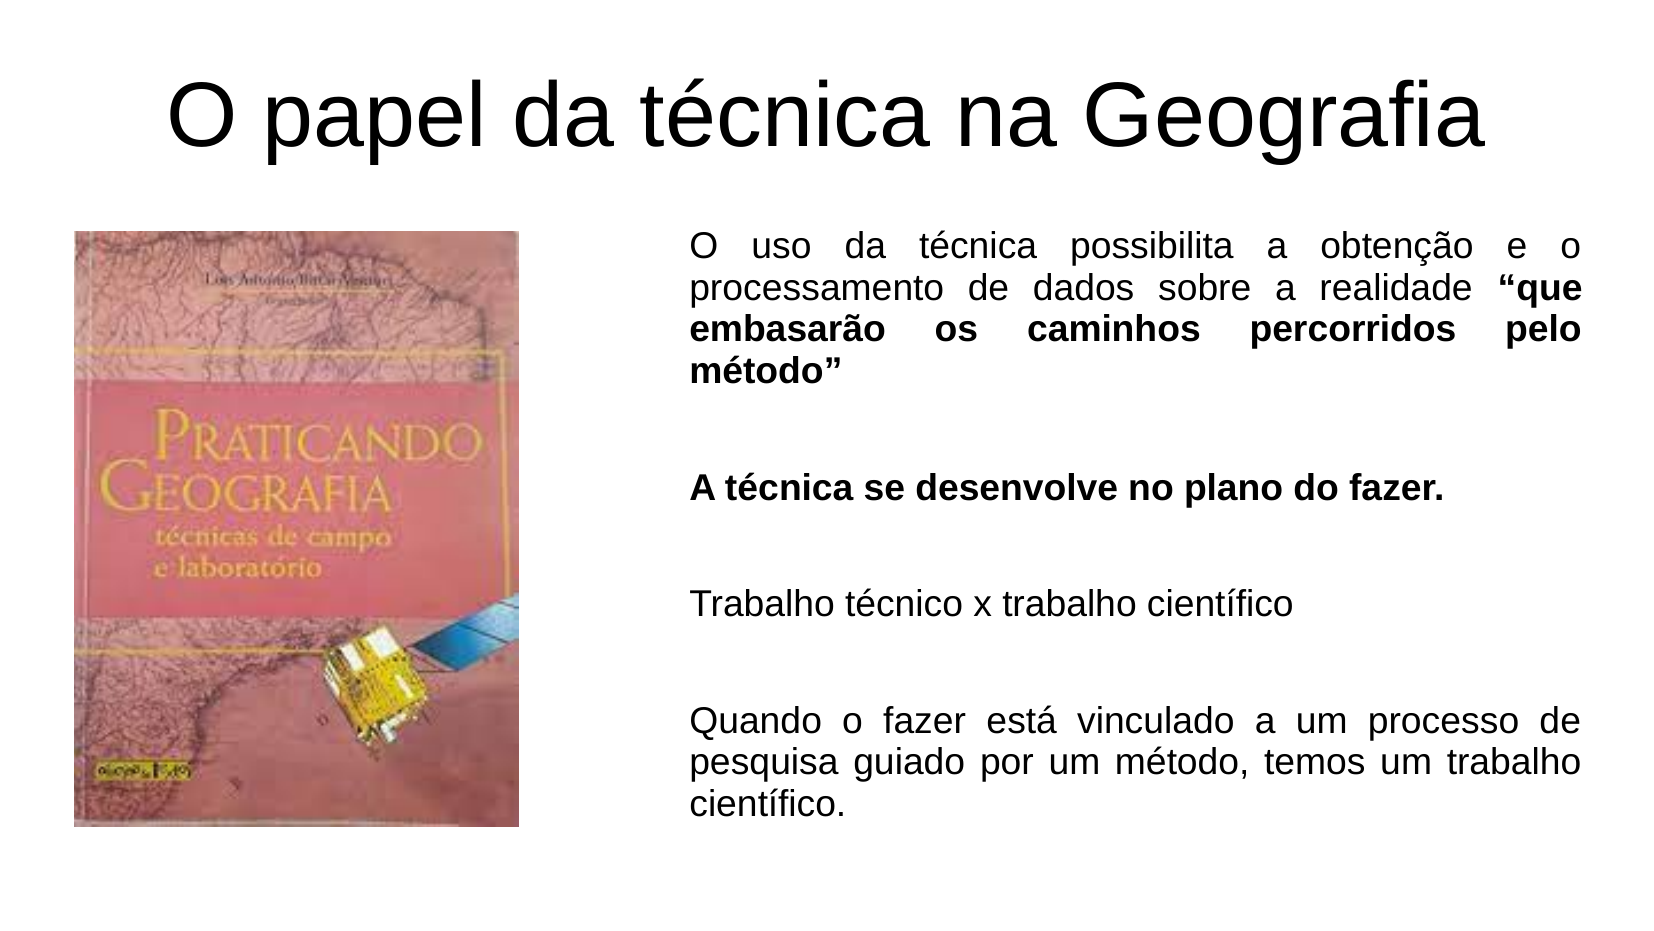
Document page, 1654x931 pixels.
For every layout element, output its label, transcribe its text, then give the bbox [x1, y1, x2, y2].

list O uso da técnica possibilita a obtenção e o processamento de dados sobre a realidade “que embasarão os caminhos percorridos pelo método” A técnica se desenvolve no plano do fazer. Trabalho técnico x trabalho científico Quando o fazer está vinculado a um processo de pesquisa guiado por um método, temos um trabalho científico. [649, 224, 1583, 827]
picture [74, 231, 519, 827]
title O papel da técnica na Geografia [82, 37, 1571, 193]
